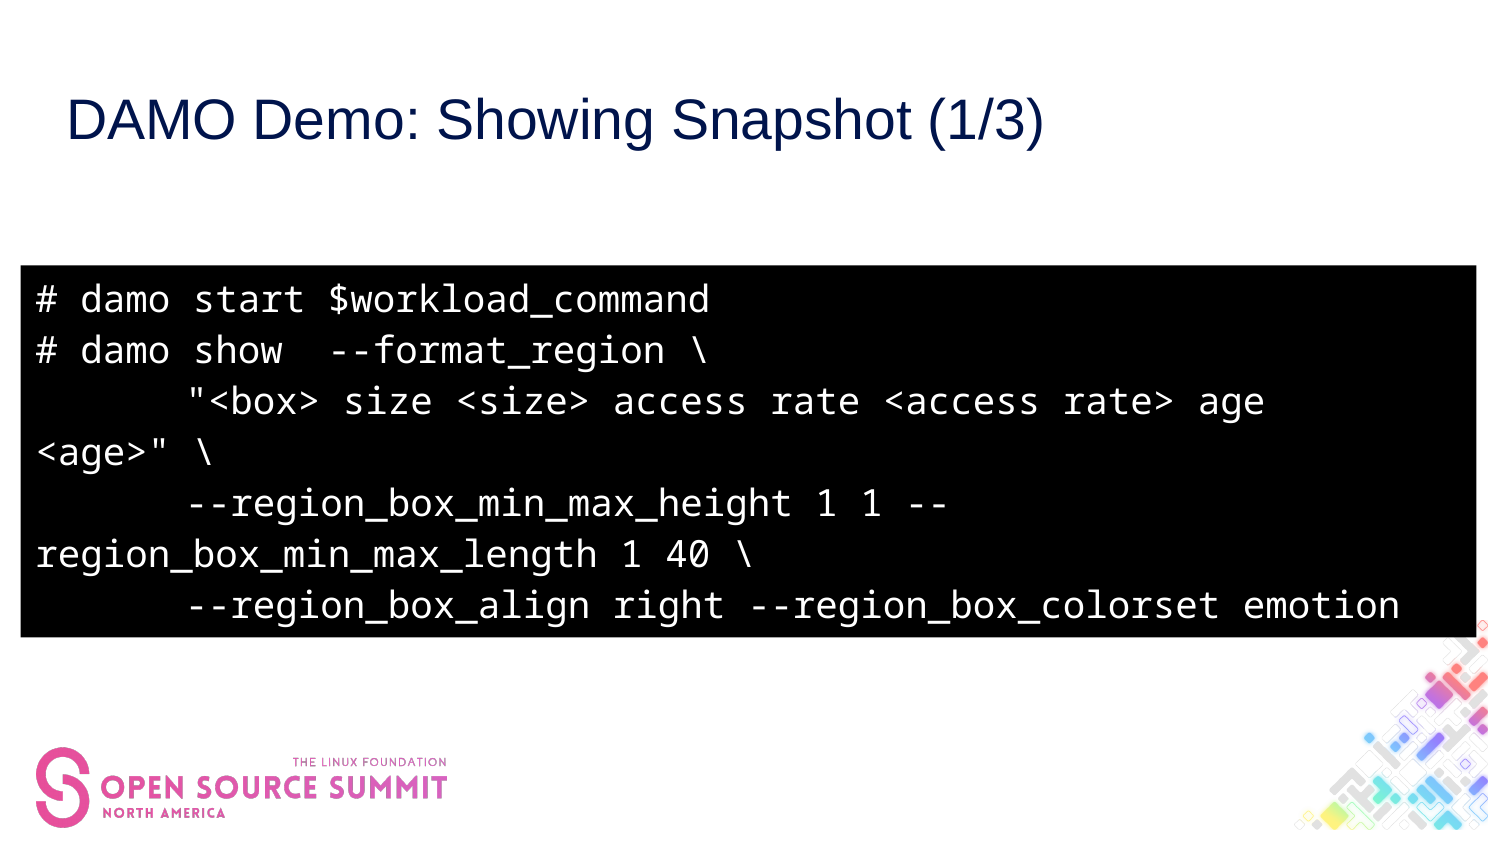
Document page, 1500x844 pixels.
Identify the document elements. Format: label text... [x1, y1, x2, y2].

title DAMO Demo: Showing Snapshot (1/3) [51, 72, 1449, 167]
text_box # damo start $workload_command # damo show --format_region \ "<box> size <size> access rate <access rate> age <age>" \ --region_box_min_max_height 1 1 --region_box_min_max_length 1 40 \ --region_box_align right --region_box_colorset emotion [20, 265, 1477, 469]
picture [36, 747, 447, 828]
picture [1294, 620, 1488, 830]
